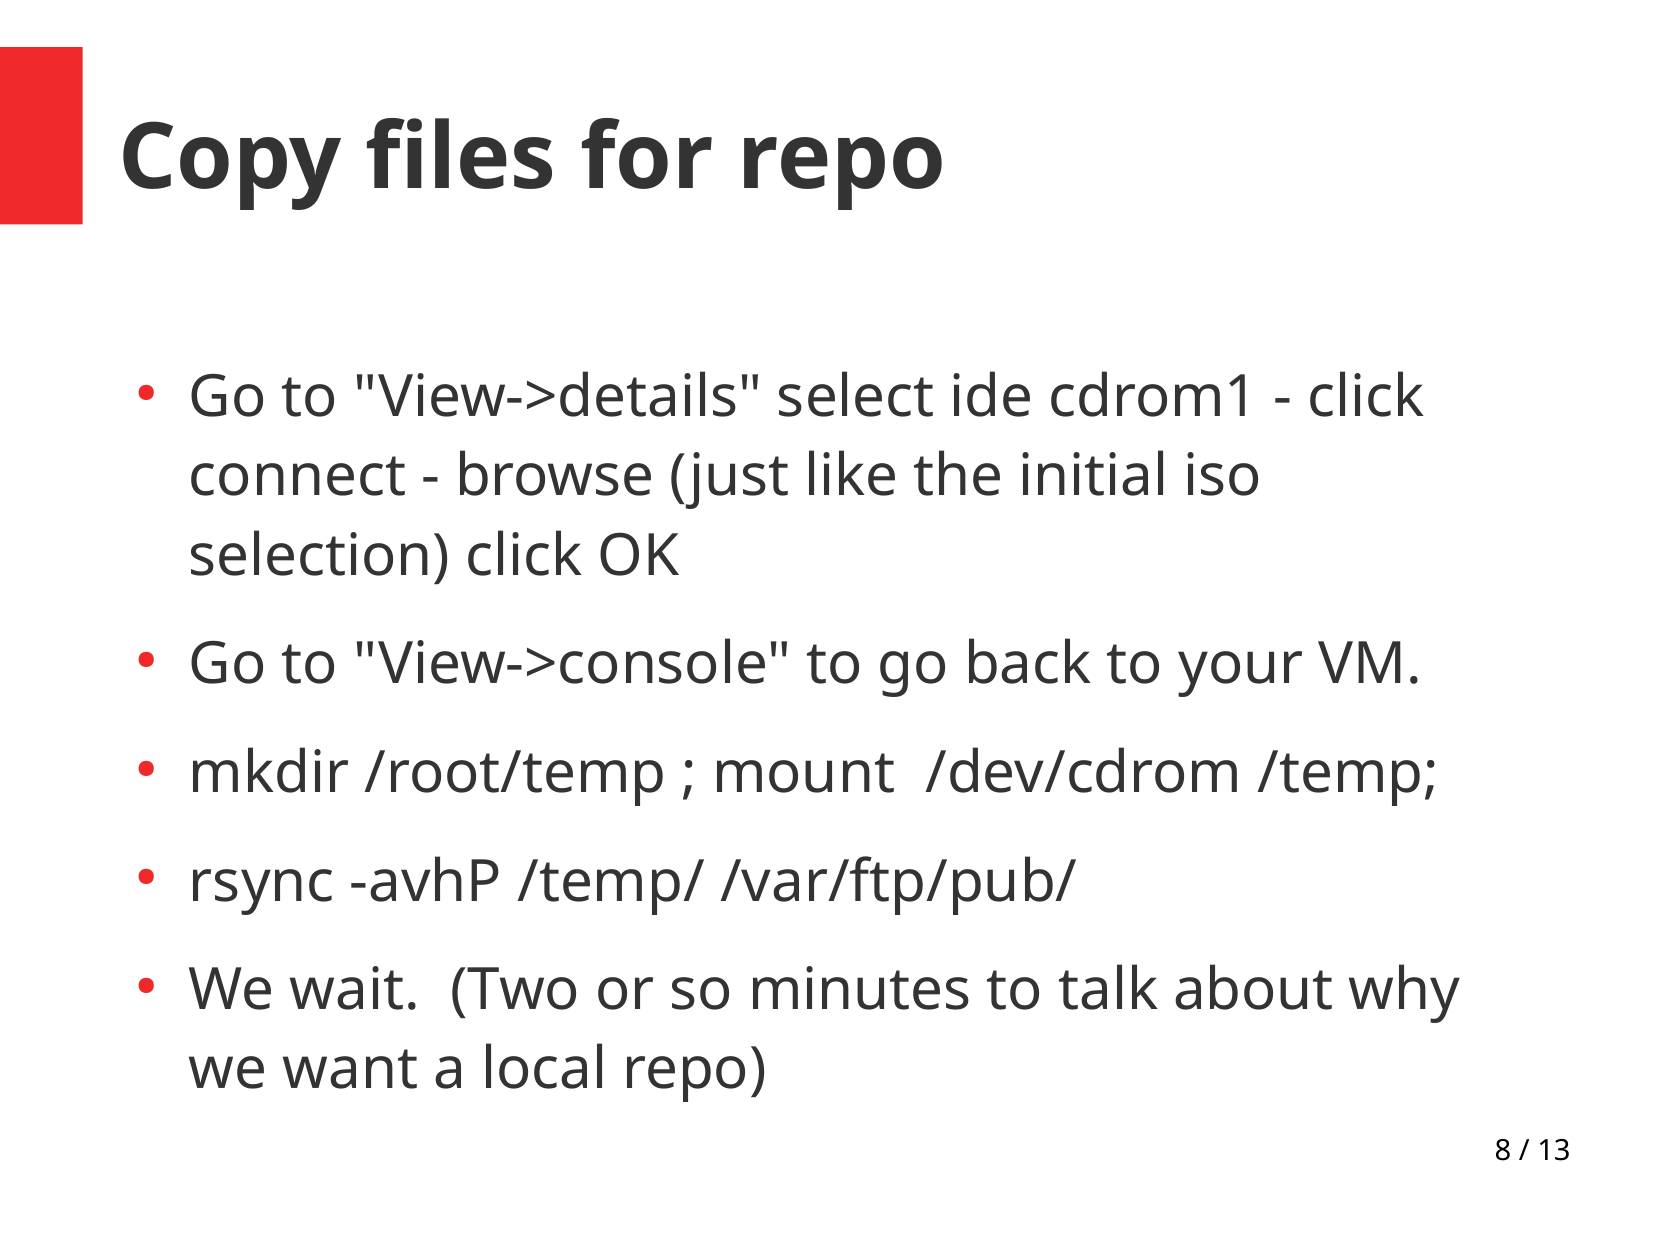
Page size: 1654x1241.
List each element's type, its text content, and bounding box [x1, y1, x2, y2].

title Copy files for repo [118, 49, 1571, 257]
list Go to "View->details" select ide cdrom1 - click connect - browse (just like the initial iso selection) click OK Go to "View->console" to go back to your VM. mkdir /root/temp ; mount /dev/cdrom /temp; rsync -avhP /temp/ /var/ftp/pub/ We wait. (Two or so minutes to talk about why we want a local repo) [118, 354, 1536, 1074]
